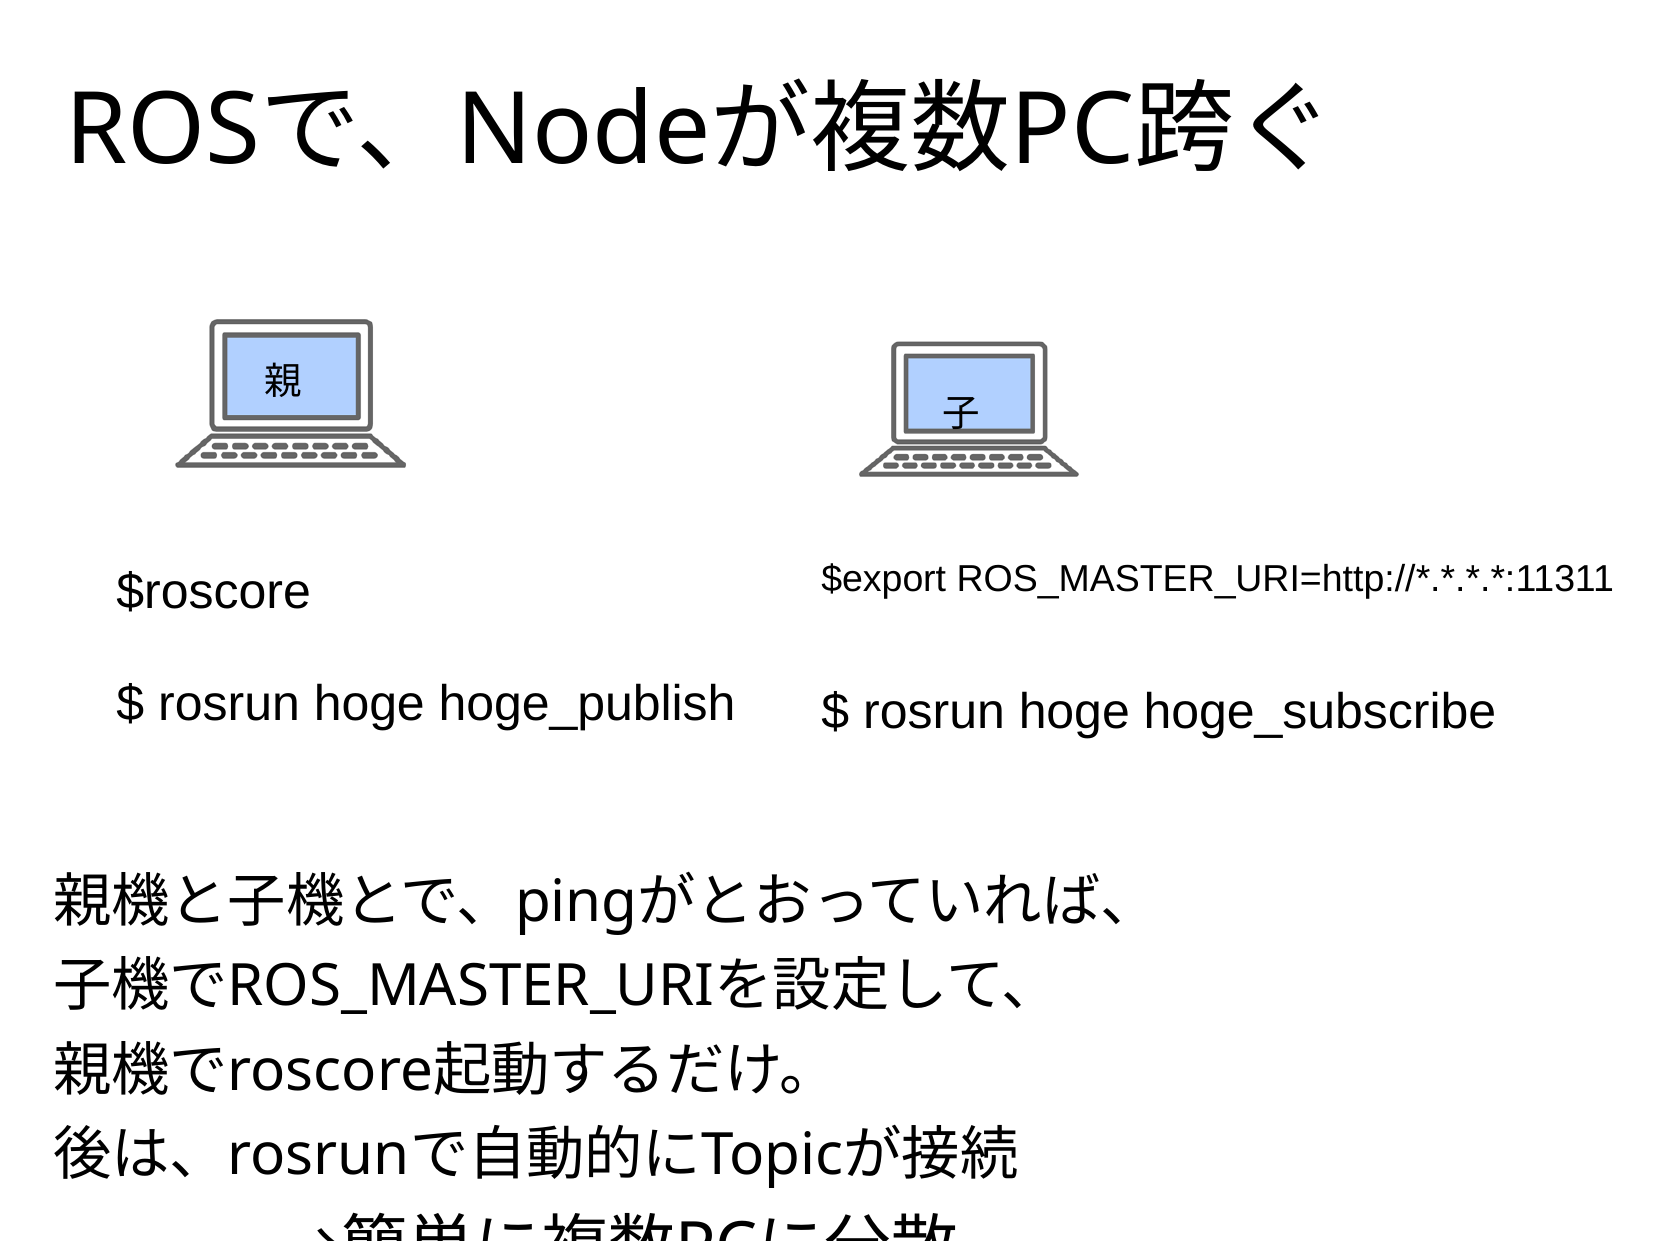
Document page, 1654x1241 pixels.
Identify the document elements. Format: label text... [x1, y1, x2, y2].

title ROSで、Nodeが複数PC跨ぐ [65, 16, 1554, 224]
text_box 子 [927, 375, 995, 428]
text_box 親機と子機とで、pingがとおっていれば、 子機でROS_MASTER_URIを設定して、 親機でroscore起動するだけ。 後は、rosrunで自動的にTopicが接続 →簡単に複数PCに分散 [38, 846, 1577, 1200]
text_box $roscore $ rosrun hoge hoge_publish [101, 556, 751, 741]
text_box $export ROS_MASTER_URI=http://*.*.*.*:11311 $ rosrun hoge hoge_subscribe [806, 550, 1635, 748]
text_box 親 [249, 343, 318, 397]
picture [163, 259, 416, 525]
picture [847, 287, 1088, 529]
